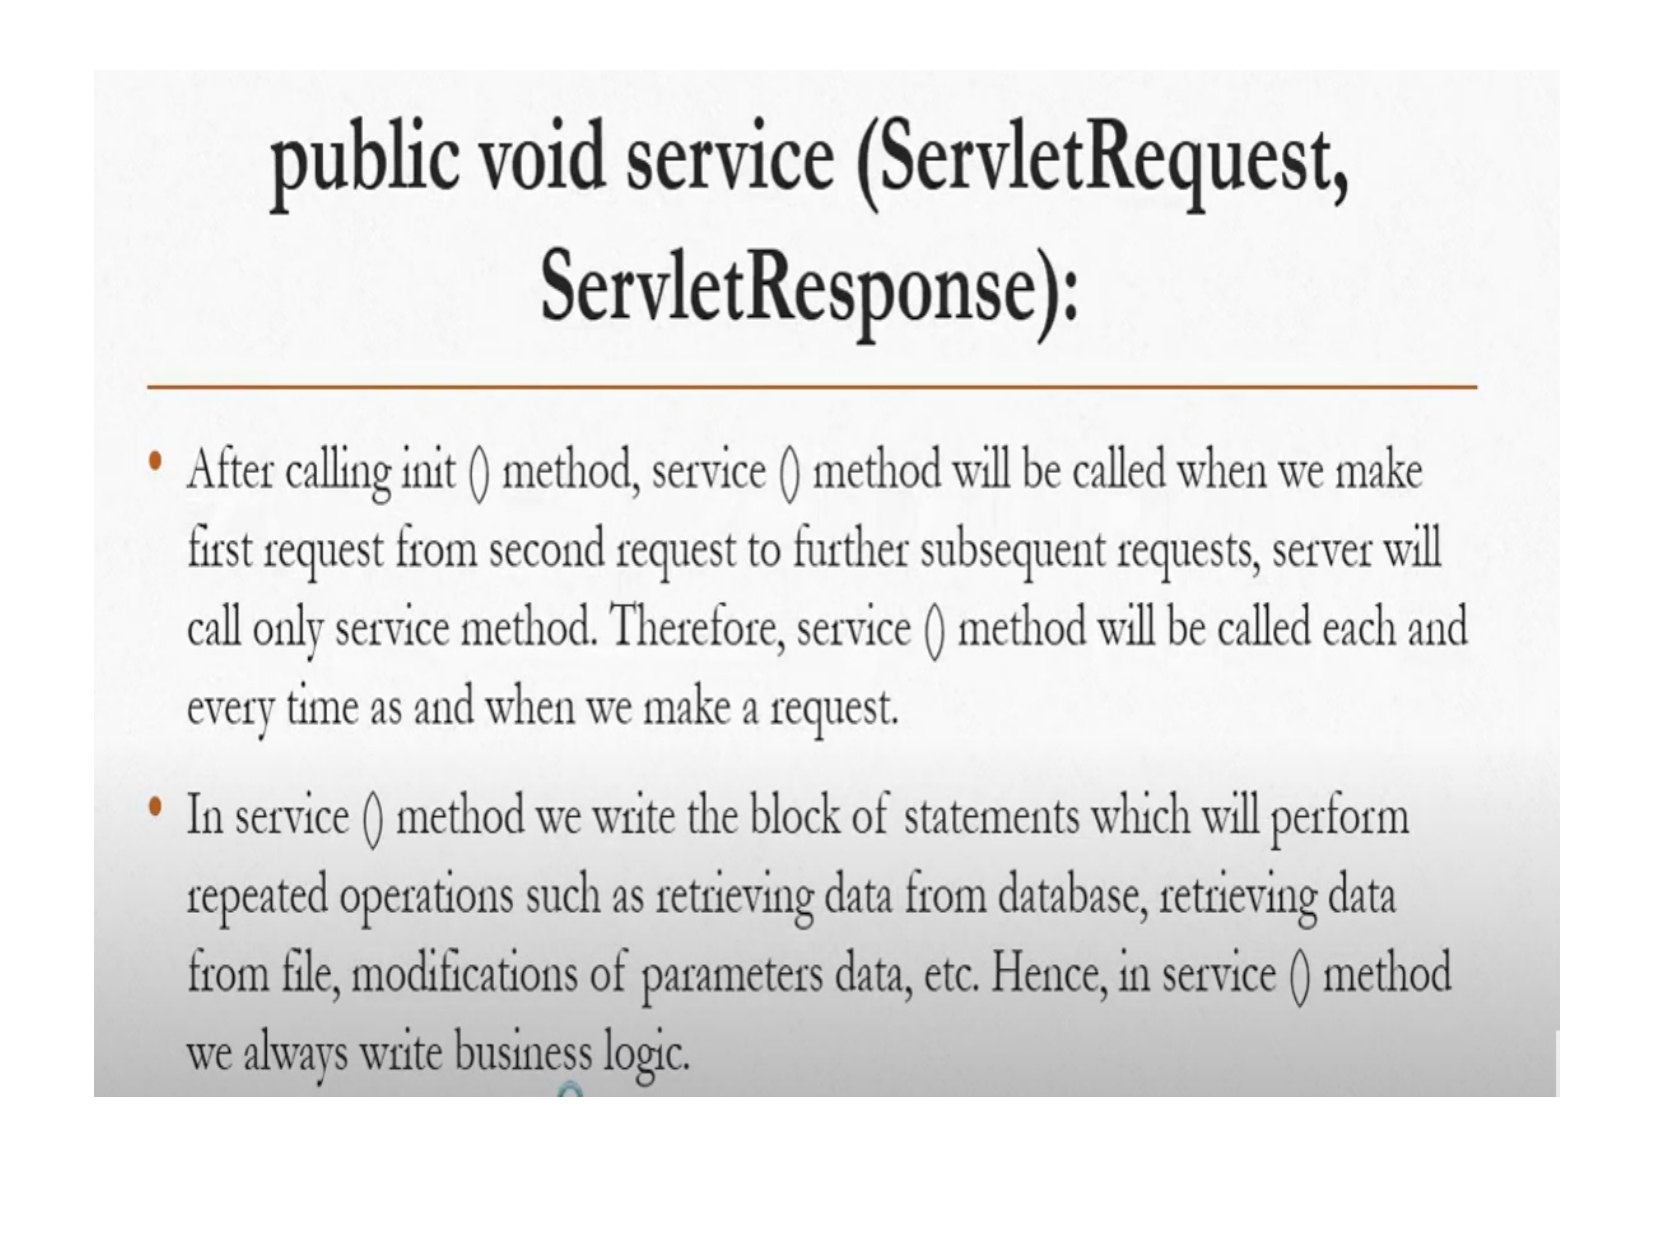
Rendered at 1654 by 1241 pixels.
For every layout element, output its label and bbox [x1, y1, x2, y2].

picture [94, 70, 1560, 1097]
